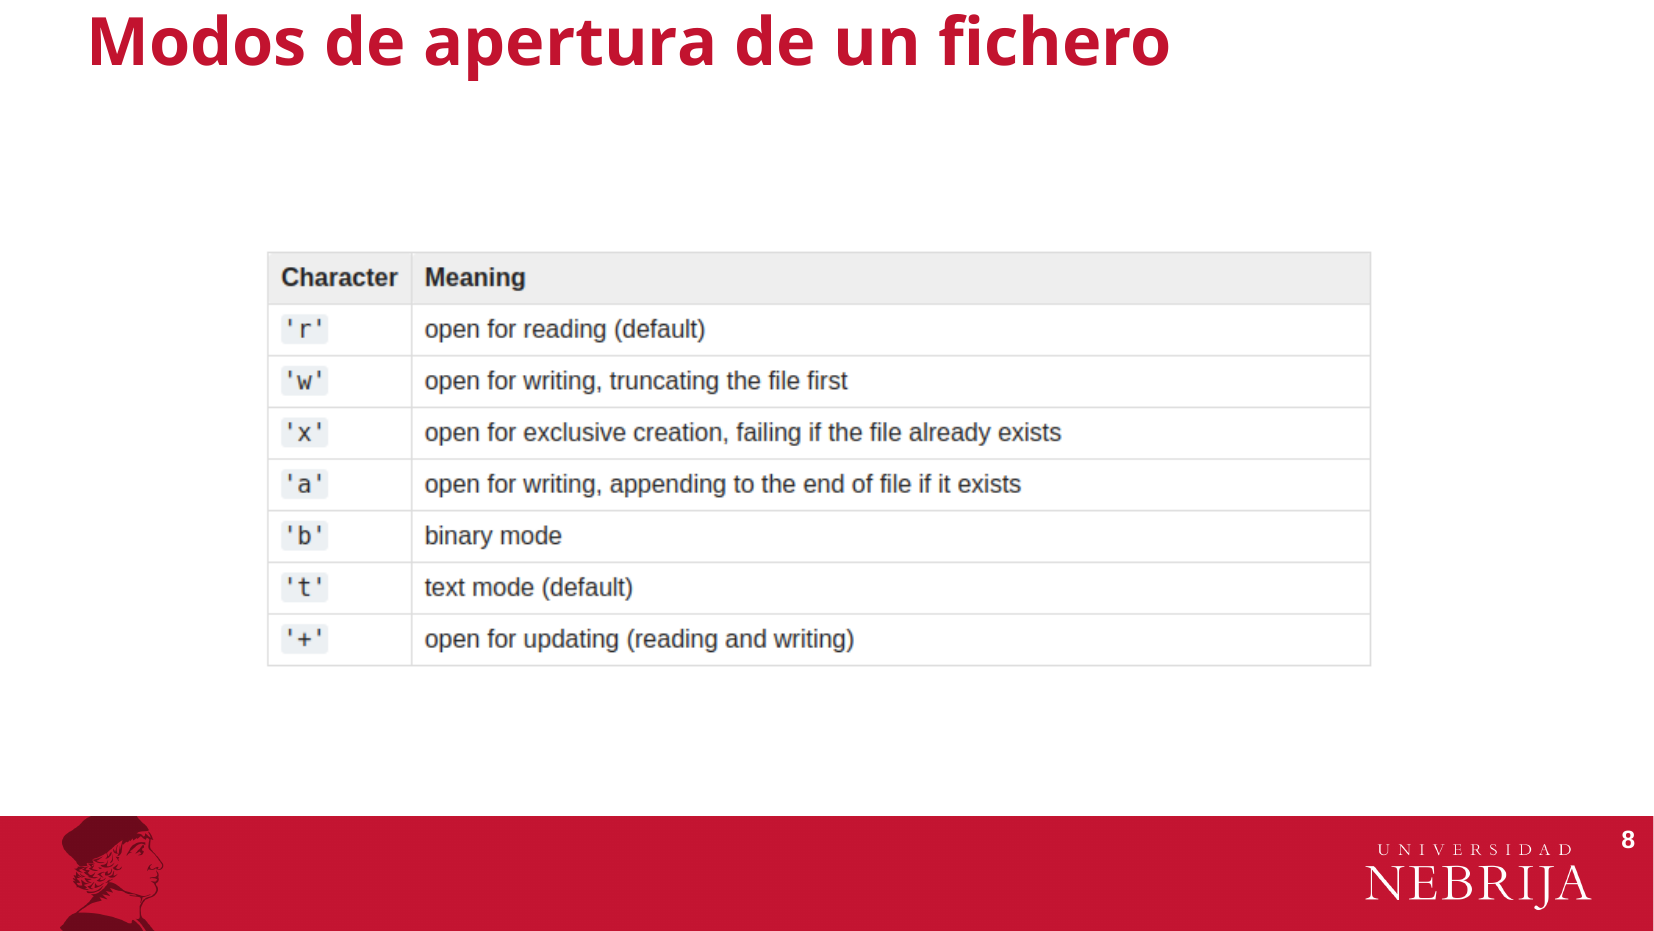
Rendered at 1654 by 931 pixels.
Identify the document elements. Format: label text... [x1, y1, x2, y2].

picture [0, 816, 1654, 931]
picture [258, 241, 1395, 687]
text_box Modos de apertura de un fichero [0, 0, 1650, 87]
